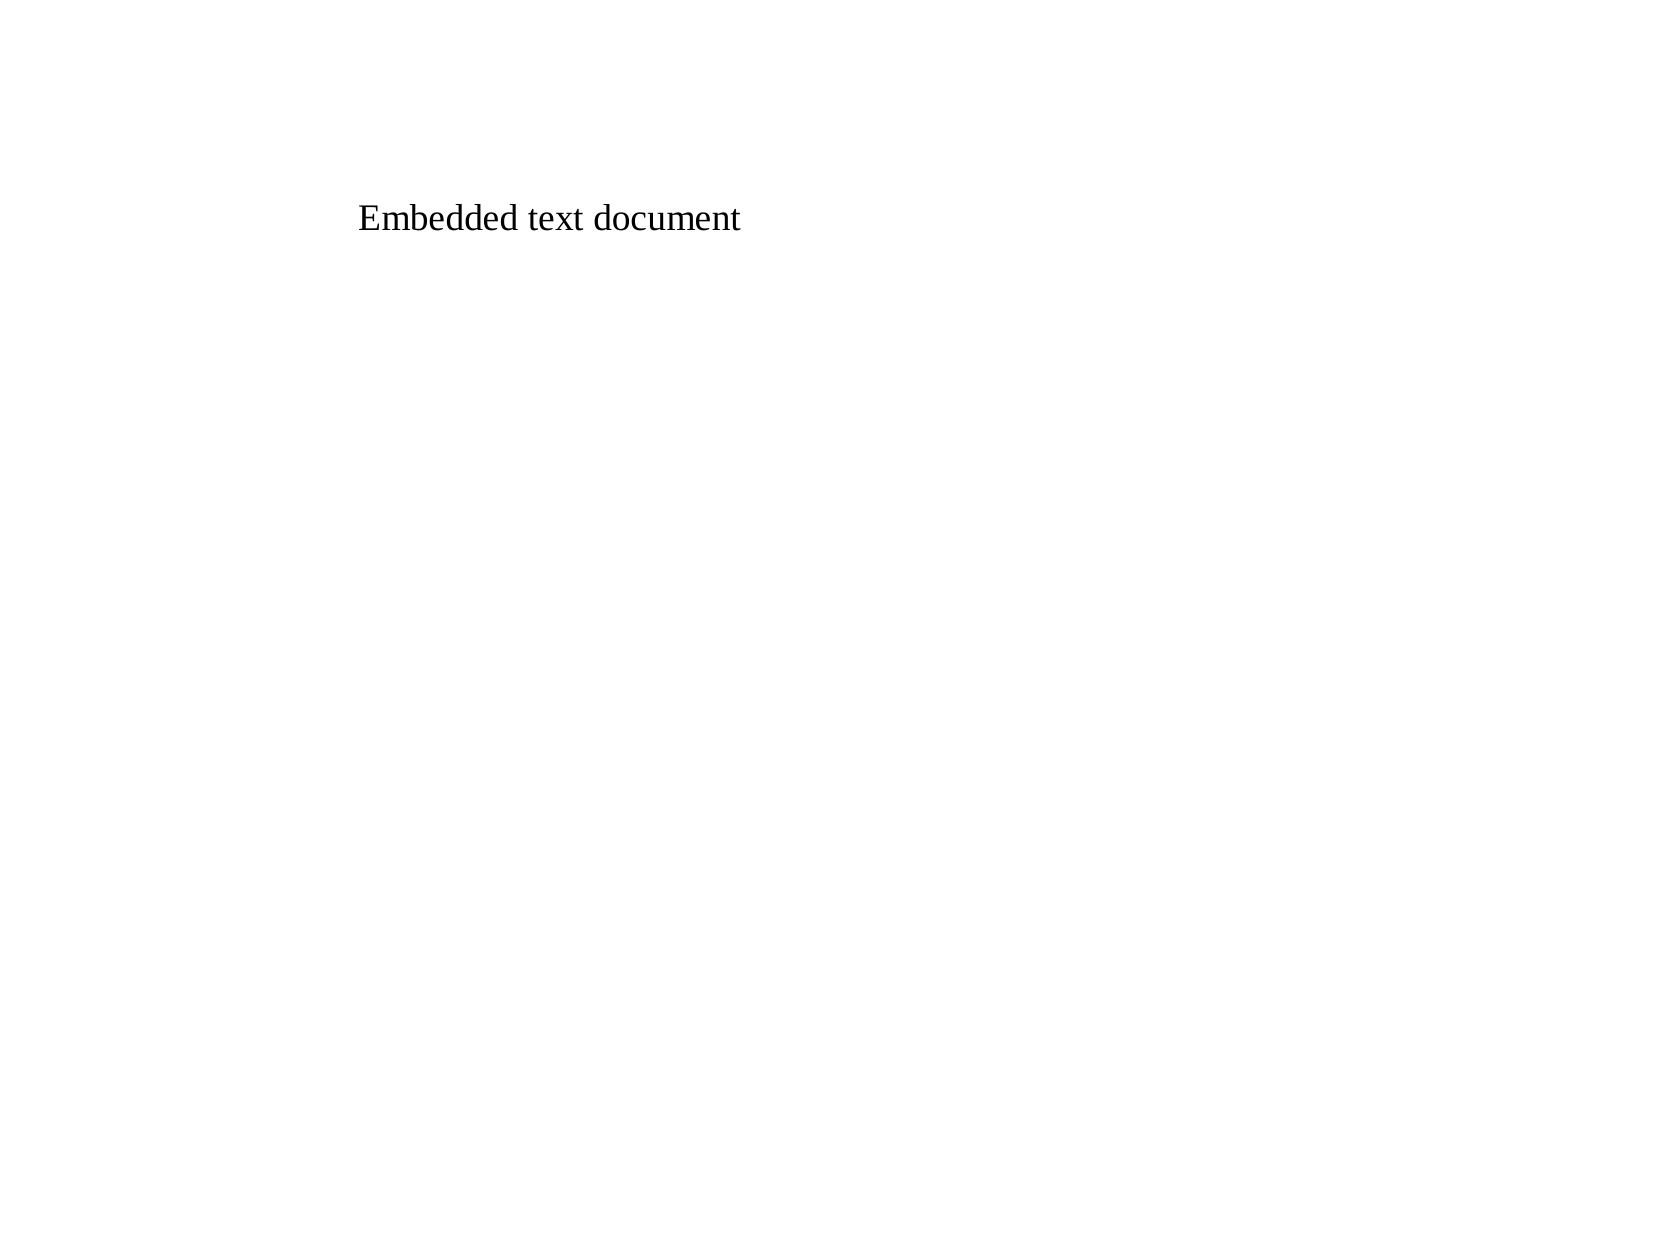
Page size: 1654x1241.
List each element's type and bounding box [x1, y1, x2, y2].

chart [240, 79, 1244, 256]
